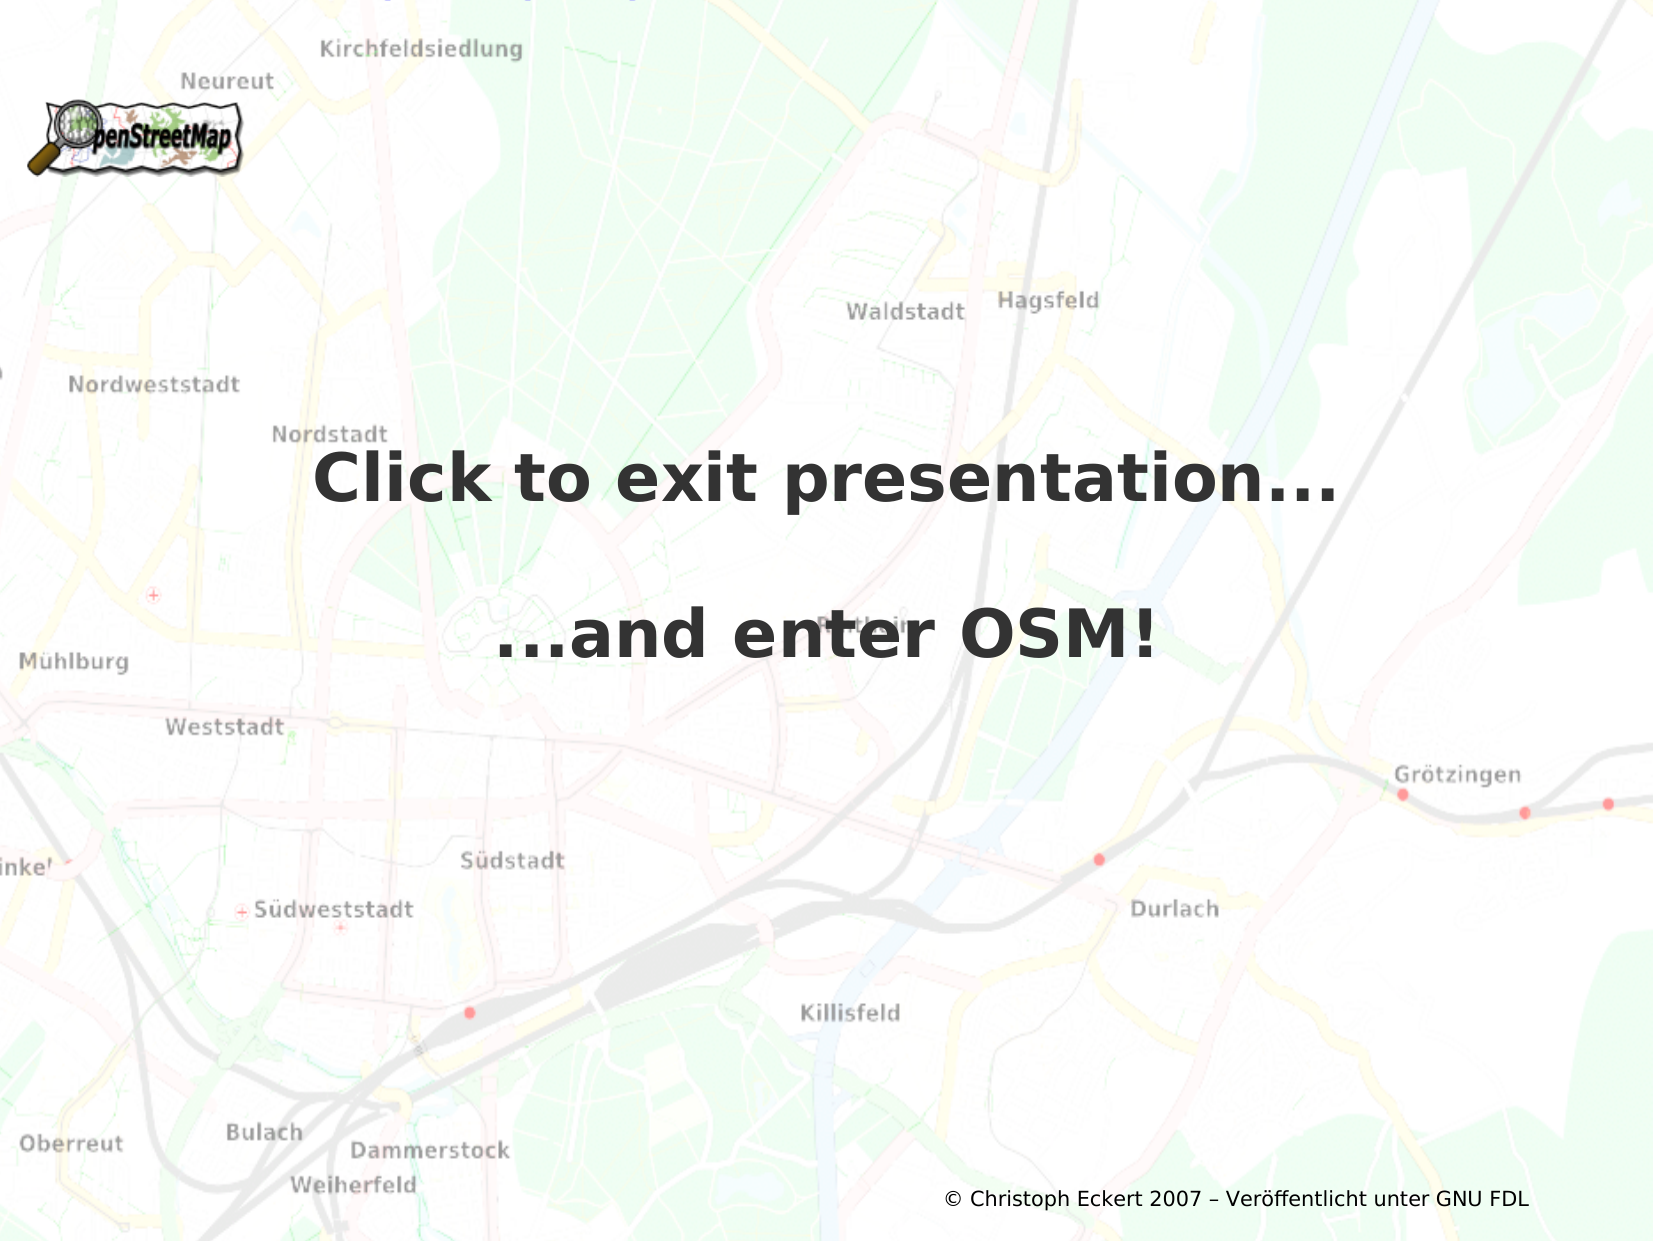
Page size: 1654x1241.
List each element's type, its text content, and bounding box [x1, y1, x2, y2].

picture [0, 0, 1653, 1241]
title Click to exit presentation... ...and enter OSM! [121, 439, 1534, 673]
